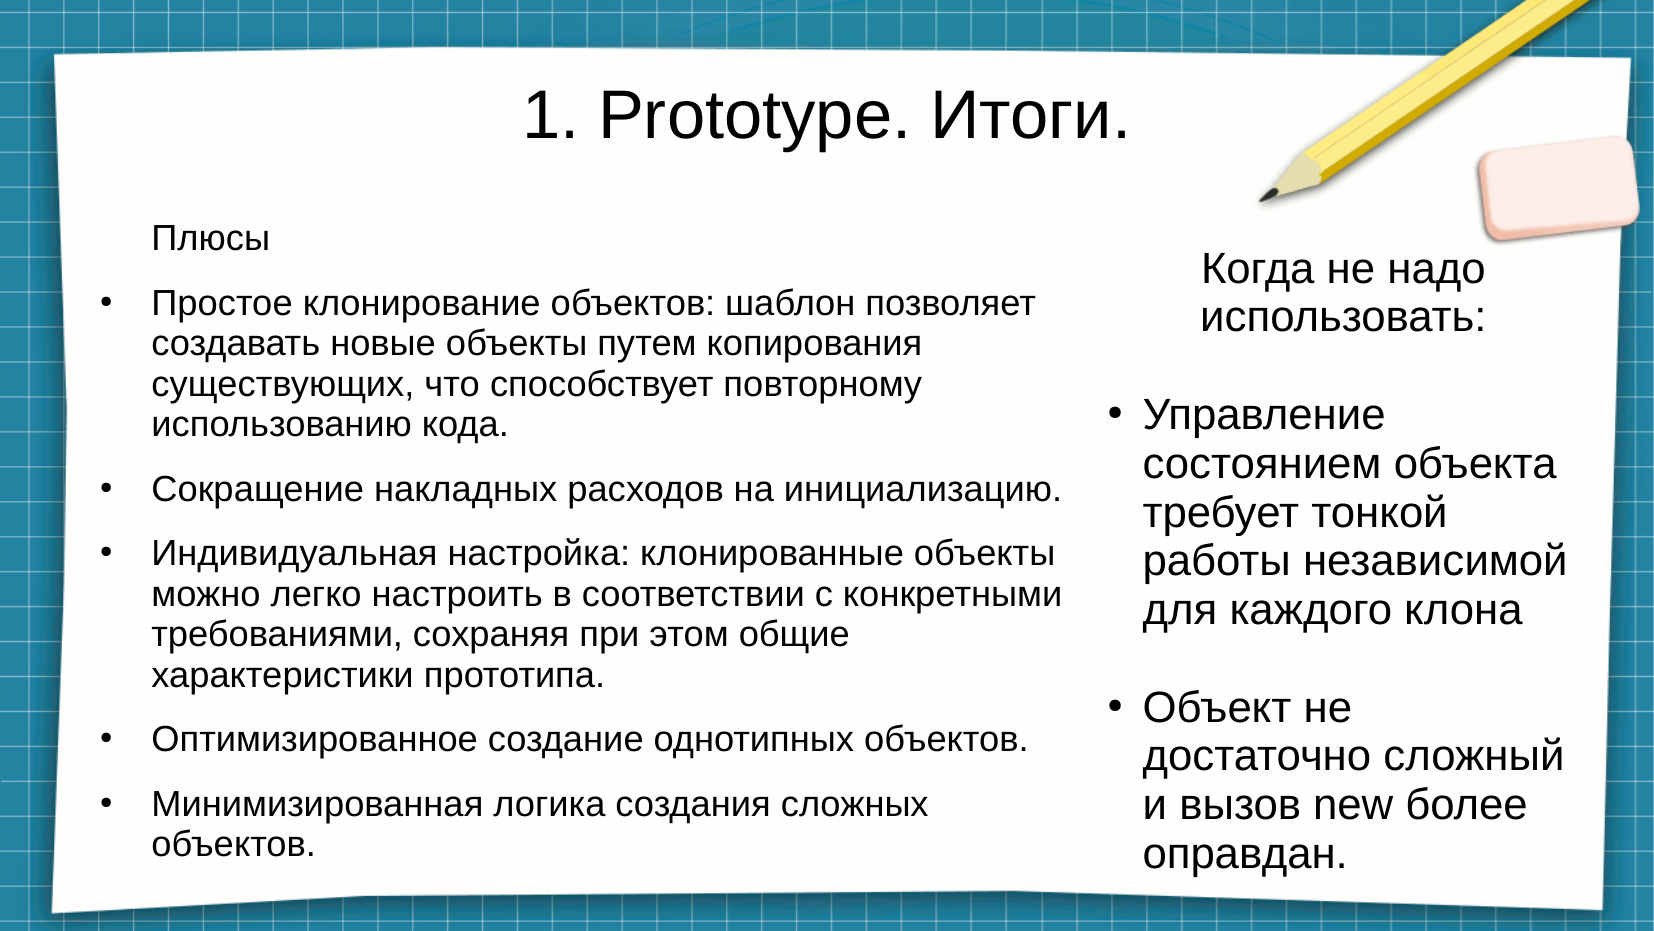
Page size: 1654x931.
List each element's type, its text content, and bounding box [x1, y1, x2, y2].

text_box Когда не надо использовать: Управление состоянием объекта требует тонкой работы независимой для каждого клона Объект не достаточно сложный и вызов new более оправдан. [1092, 236, 1595, 798]
title 1. Prototype. Итоги. [82, 37, 1571, 193]
list Плюсы Простое клонирование объектов: шаблон позволяет создавать новые объекты путем копирования существующих, что способствует повторному использованию кода. Сокращение накладных расходов на инициализацию. Индивидуальная настройка: клонированные объекты можно легко настроить в соответствии с конкретными требованиями, сохраняя при этом общие характеристики прототипа. Оптимизированное создание однотипных объектов. Минимизированная логика создания сложных объектов. [82, 217, 1063, 886]
picture [0, 0, 1654, 931]
